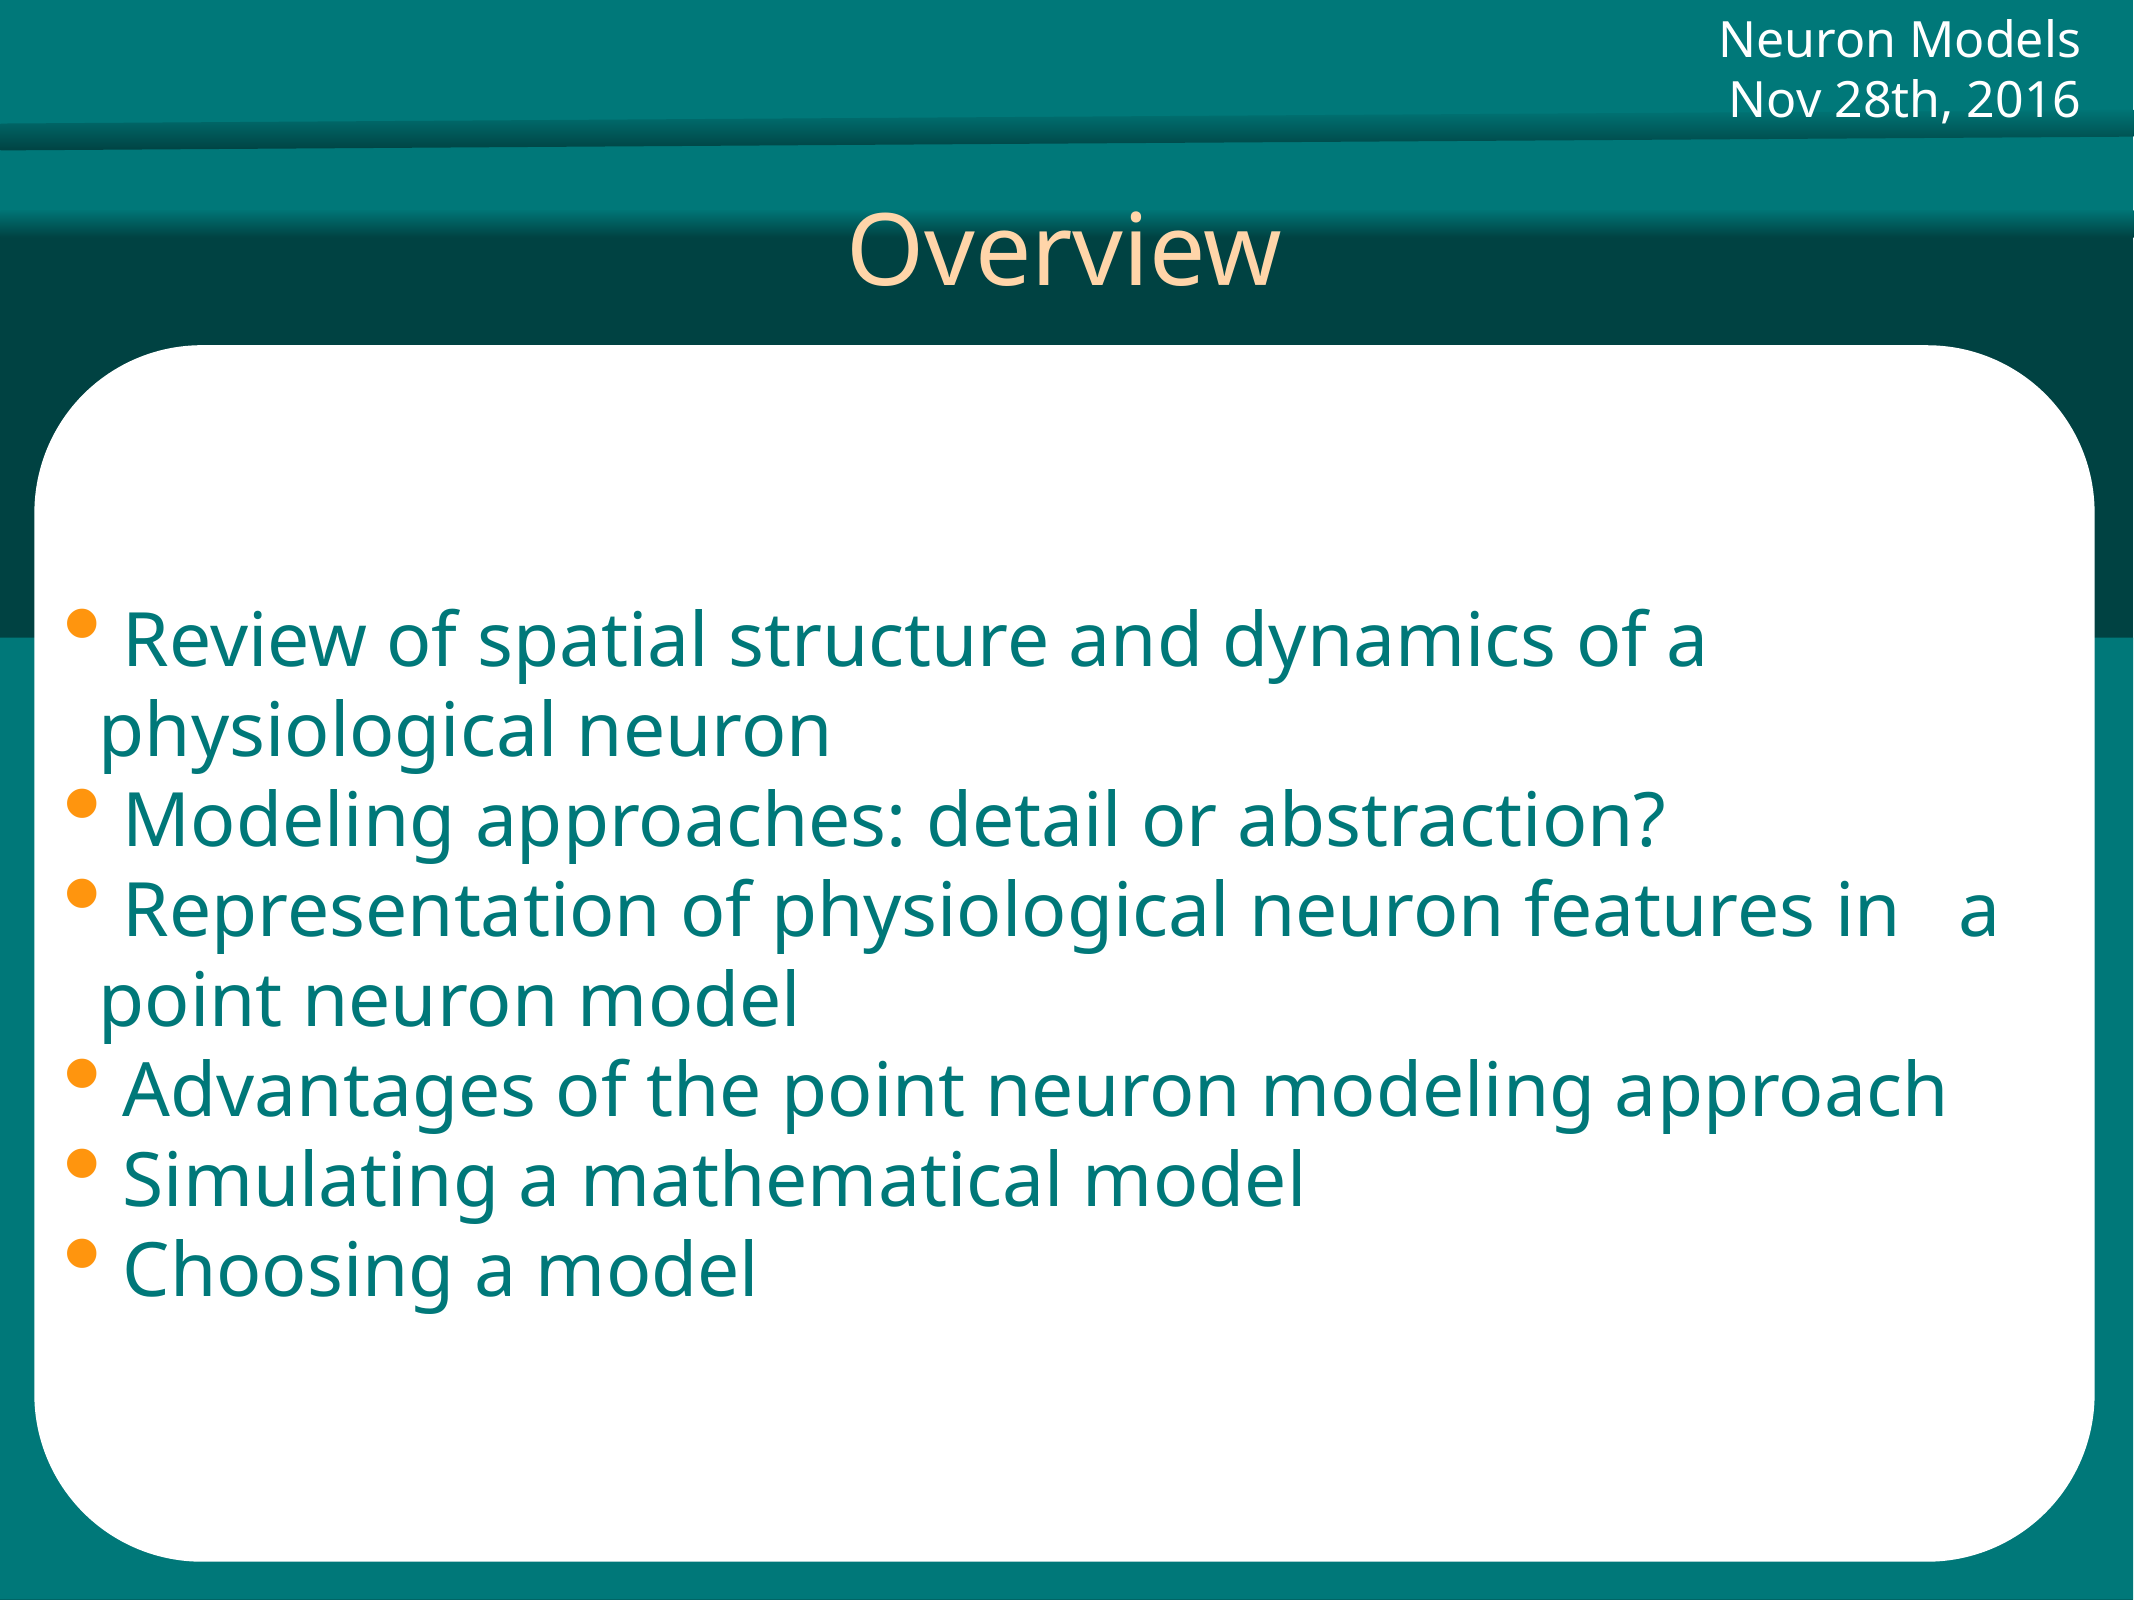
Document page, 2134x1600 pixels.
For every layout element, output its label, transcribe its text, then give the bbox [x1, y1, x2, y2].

text_box Neuron Models Nov 28th, 2016 [443, 1, 2090, 135]
text_box Overview [32, 153, 2097, 337]
text_box Review of spatial structure and dynamics of a physiological neuron Modeling approaches: detail or abstraction? Representation of physiological neuron features in a point neuron model Advantages of the point neuron modeling approach Simulating a mathematical model Choosing a model [55, 364, 2072, 1540]
